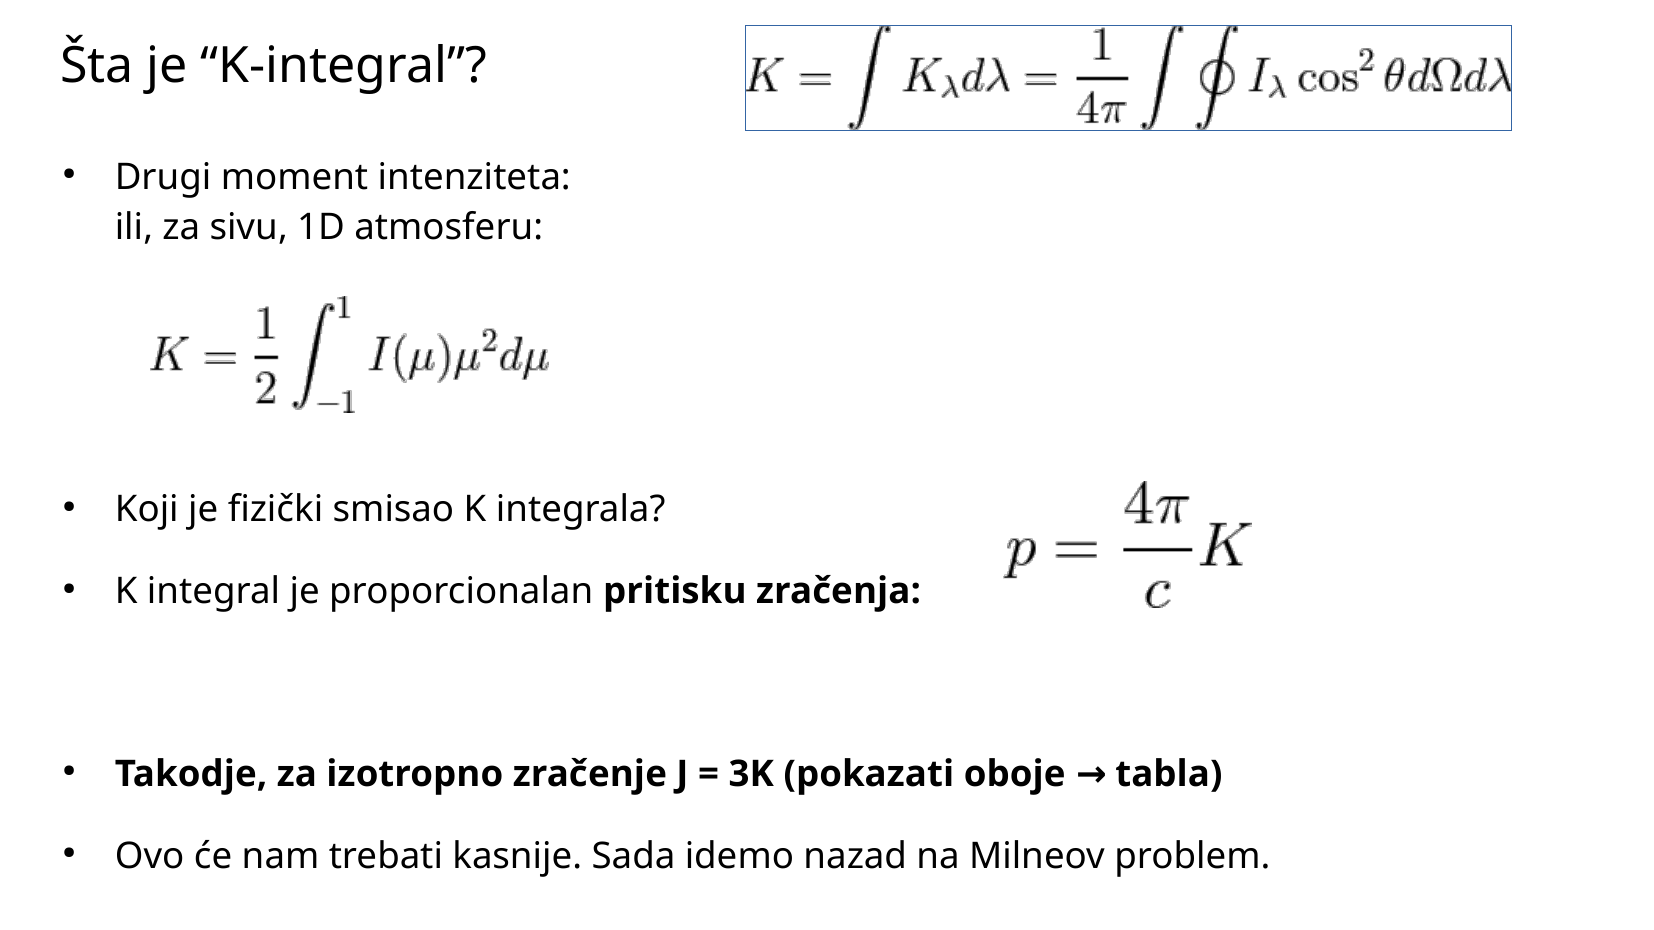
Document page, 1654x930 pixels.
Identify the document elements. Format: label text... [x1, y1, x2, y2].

picture [1003, 481, 1252, 608]
title Šta je “K-integral”? [59, 13, 1648, 113]
list Drugi moment intenziteta: ili, za sivu, 1D atmosferu: Koji je fizički smisao K integrala? K integral je proporcionalan pritisku zračenja: Takodje, za izotropno zračenje J = 3K (pokazati oboje → tabla) Ovo će nam trebati kasnije. Sada idemo nazad na Milneov problem. [45, 149, 1635, 880]
picture [745, 25, 1512, 131]
picture [150, 296, 549, 413]
